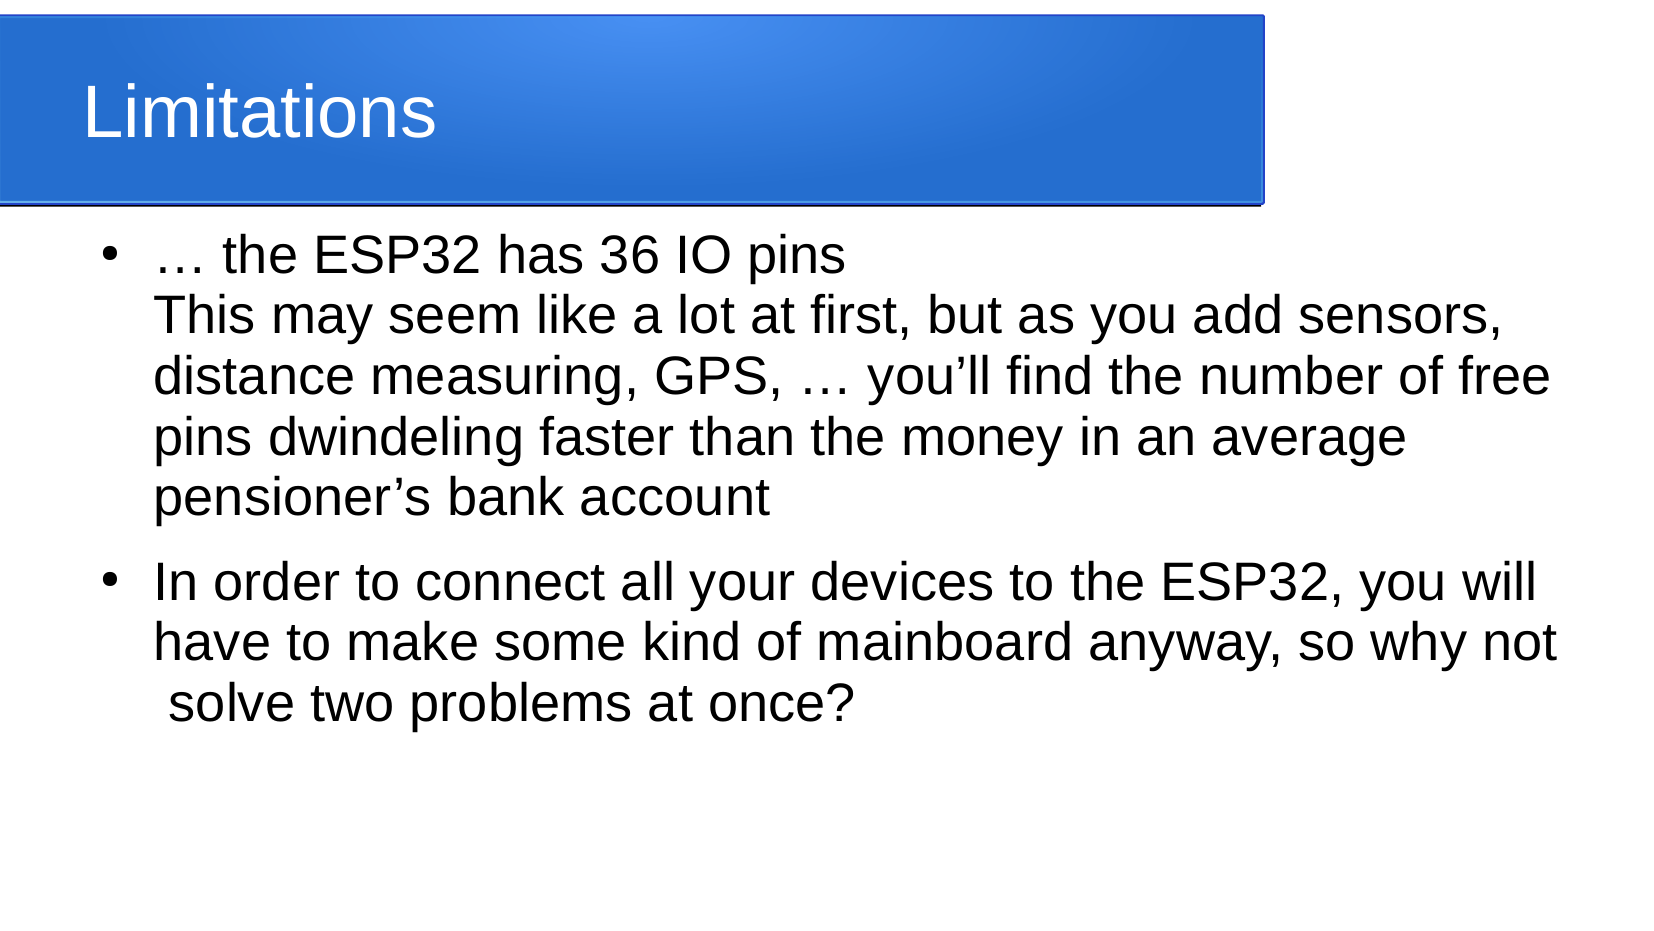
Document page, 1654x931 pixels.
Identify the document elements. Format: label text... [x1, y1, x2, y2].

title Limitations [82, 35, 1235, 189]
list … the ESP32 has 36 IO pins This may seem like a lot at first, but as you add sensors, distance measuring, GPS, … you’ll find the number of free pins dwindeling faster than the money in an average pensioner’s bank account In order to connect all your devices to the ESP32, you will have to make some kind of mainboard anyway, so why not solve two problems at once? [82, 224, 1571, 764]
